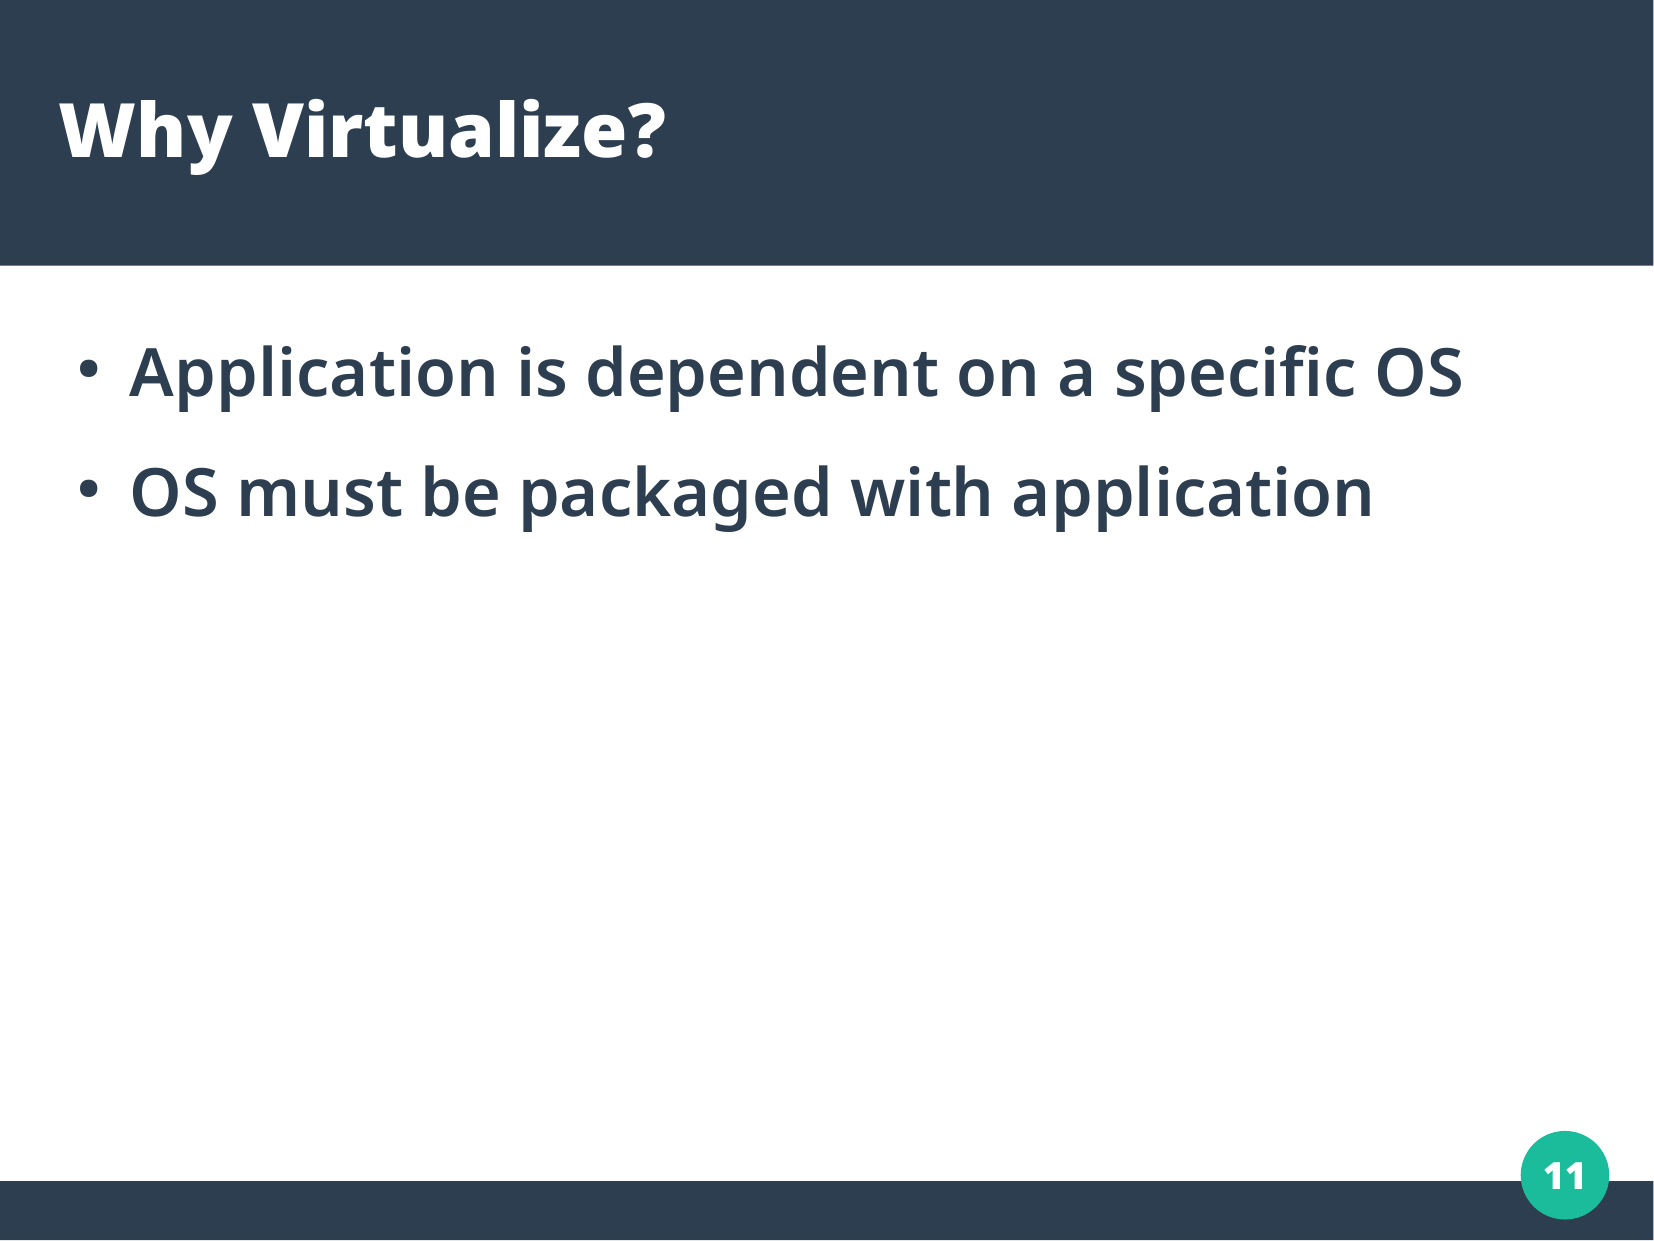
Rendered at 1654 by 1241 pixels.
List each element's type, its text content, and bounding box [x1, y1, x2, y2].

title Why Virtualize? [59, 49, 1595, 207]
list Application is dependent on a specific OS OS must be packaged with application [59, 324, 1595, 1152]
